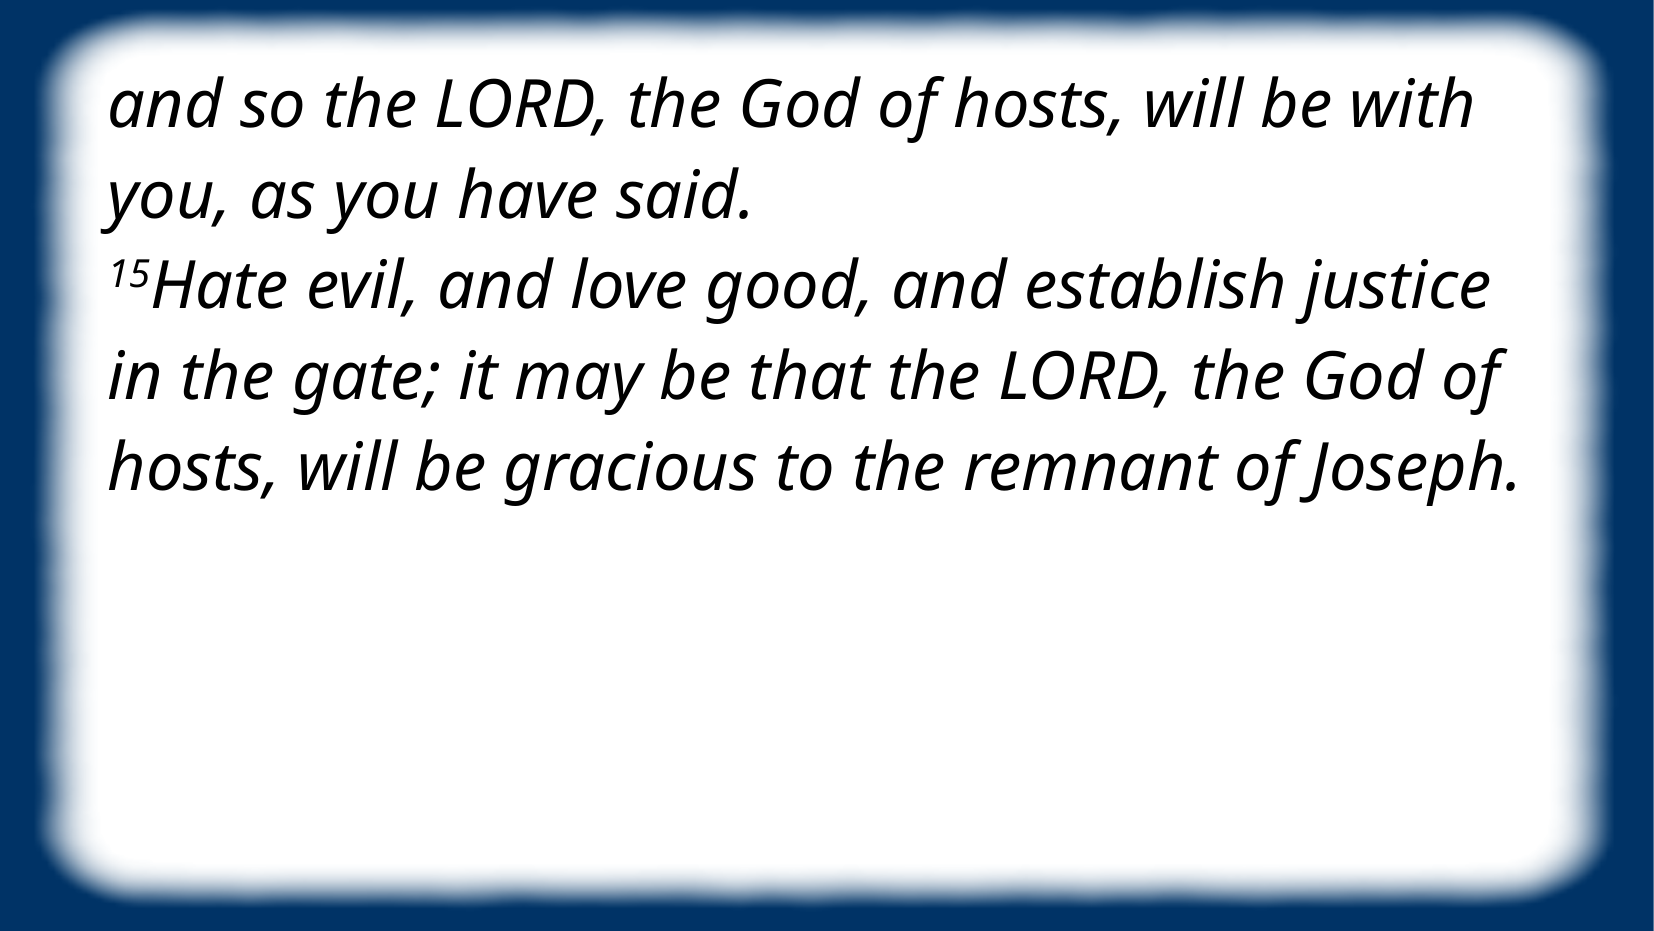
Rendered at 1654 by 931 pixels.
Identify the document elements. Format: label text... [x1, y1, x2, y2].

picture [0, 0, 1654, 931]
text_box and so the LORD, the God of hosts, will be with you, as you have said. 15Hate evil, and love good, and establish justice in the gate; it may be that the LORD, the God of hosts, will be gracious to the remnant of Joseph. [92, 48, 1563, 508]
